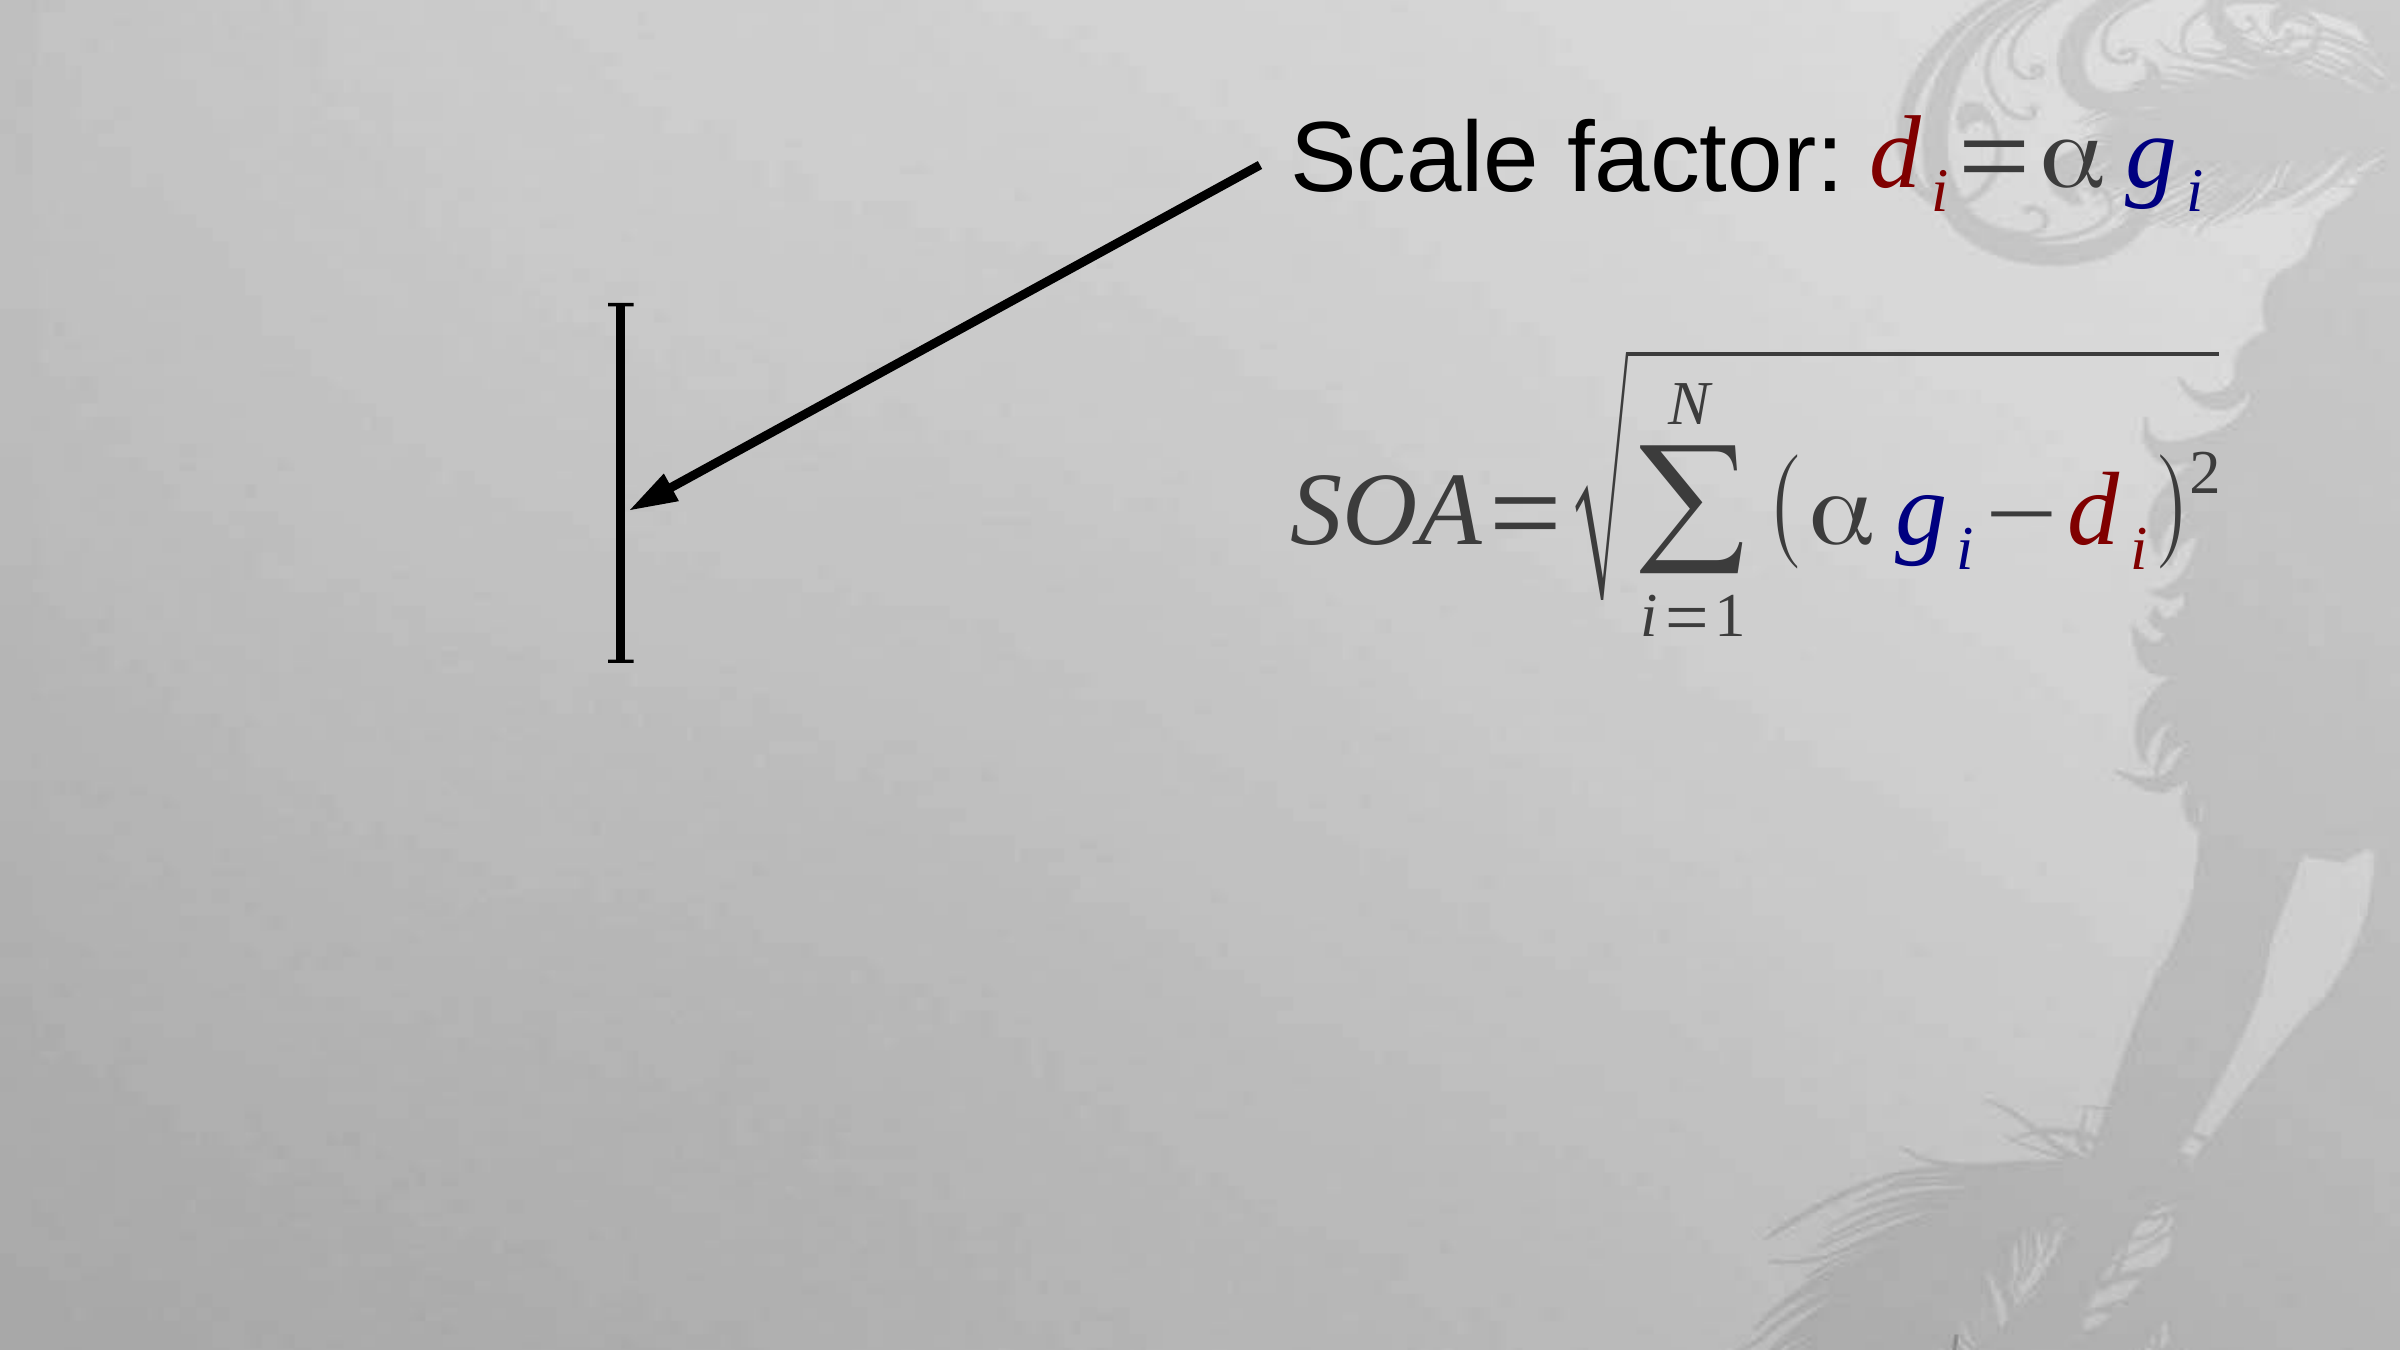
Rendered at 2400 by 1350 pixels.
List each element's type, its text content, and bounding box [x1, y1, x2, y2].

title Scale factor: [1242, 44, 1905, 271]
chart [1279, 347, 2227, 651]
picture [0, 0, 2400, 1350]
chart [1860, 94, 2213, 226]
